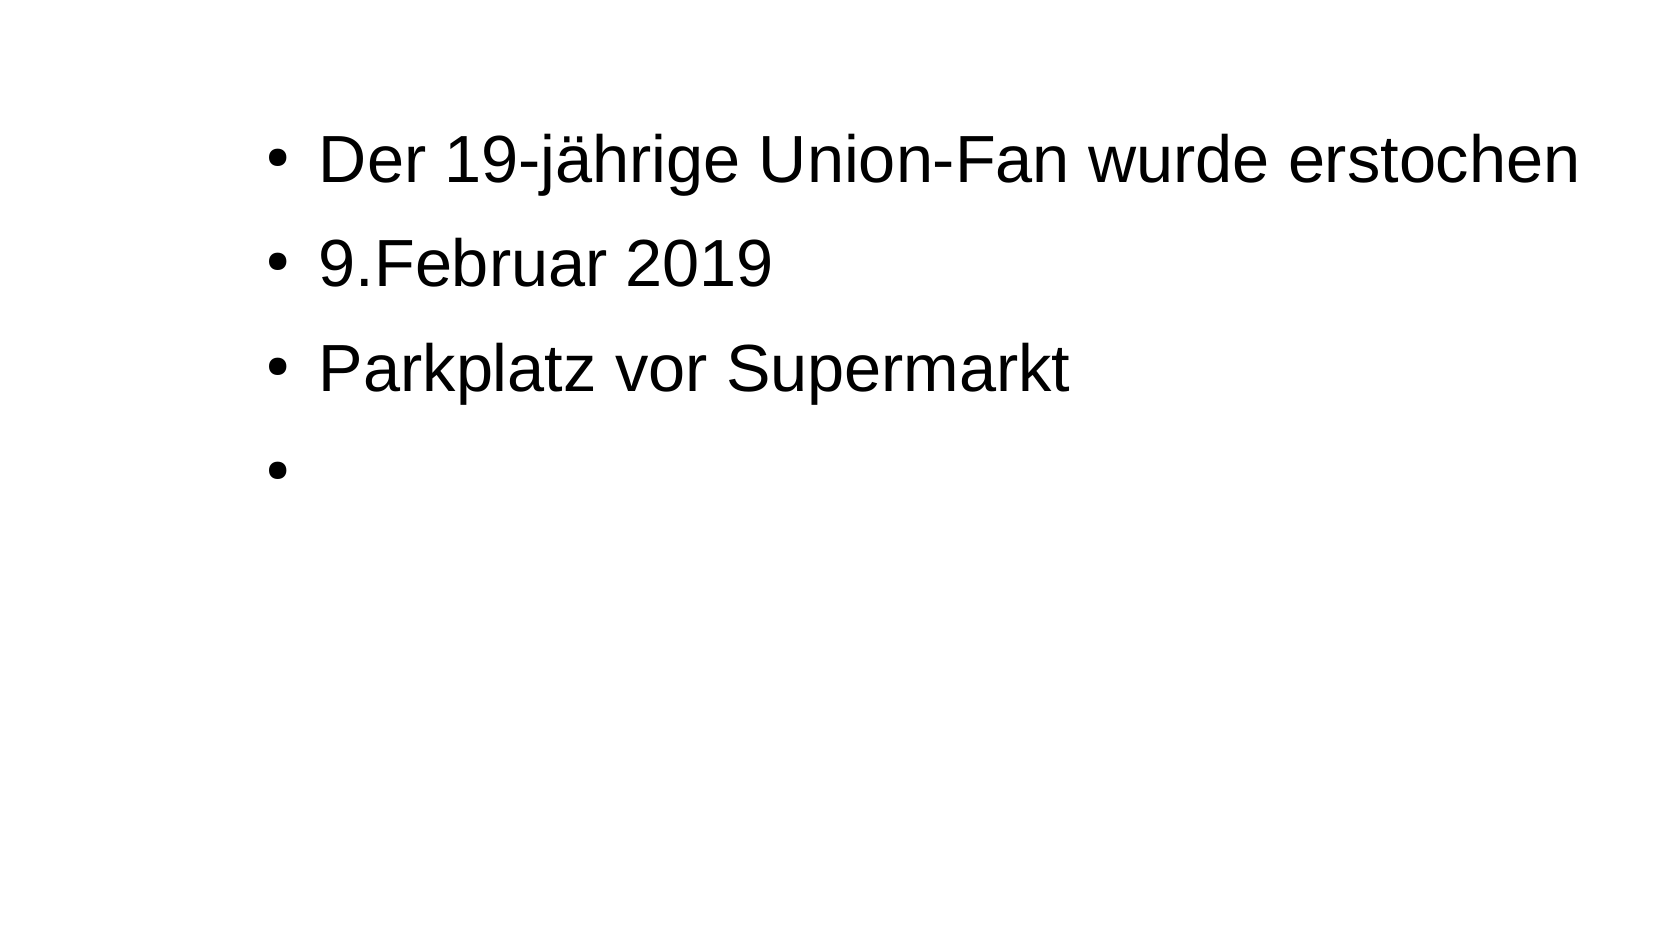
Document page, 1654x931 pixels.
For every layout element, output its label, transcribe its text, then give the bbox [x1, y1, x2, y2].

list Der 19-jährige Union-Fan wurde erstochen 9.Februar 2019 Parkplatz vor Supermarkt [248, 122, 1654, 662]
